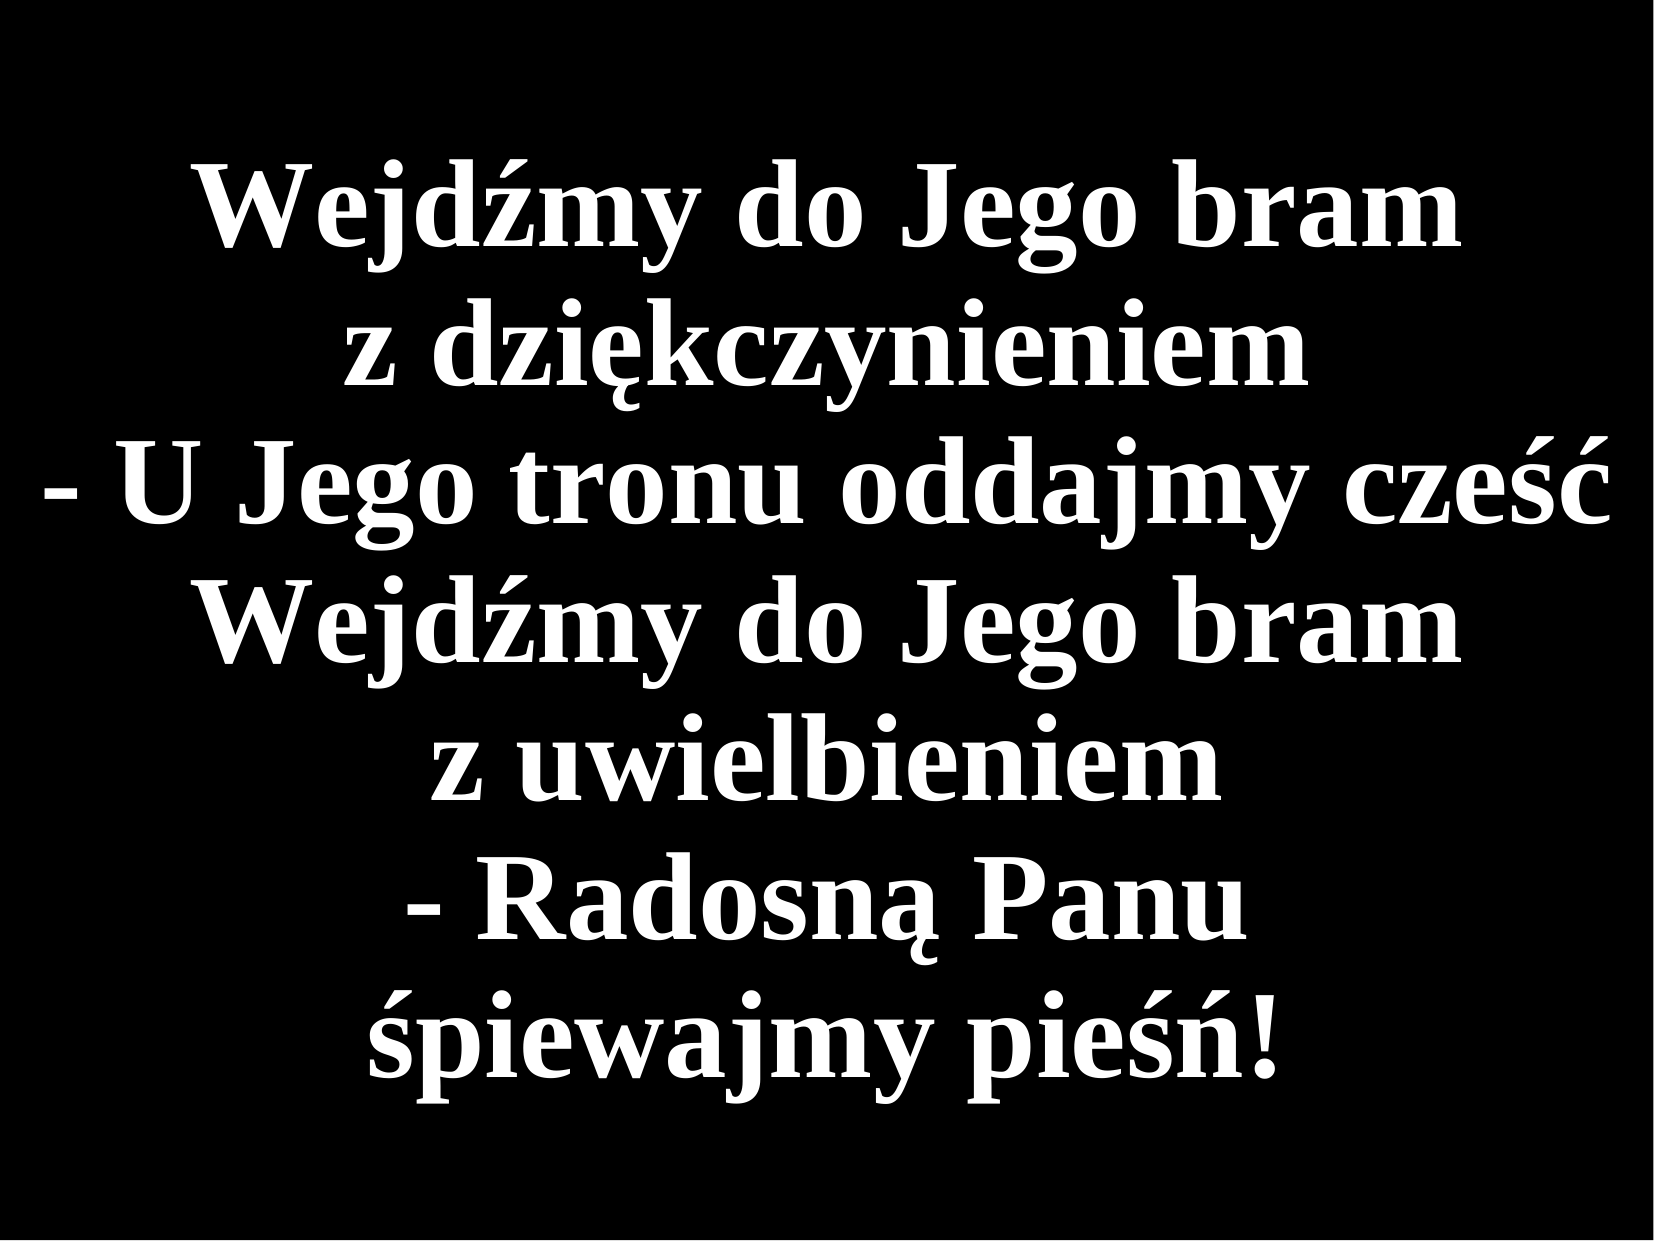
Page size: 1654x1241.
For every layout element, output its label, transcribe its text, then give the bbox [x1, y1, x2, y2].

title Wejdźmy do Jego bram z dziękczynieniem - U Jego tronu oddajmy cześć Wejdźmy do Jego bram z uwielbieniem - Radosną Panu śpiewajmy pieśń! [0, 0, 1654, 1241]
